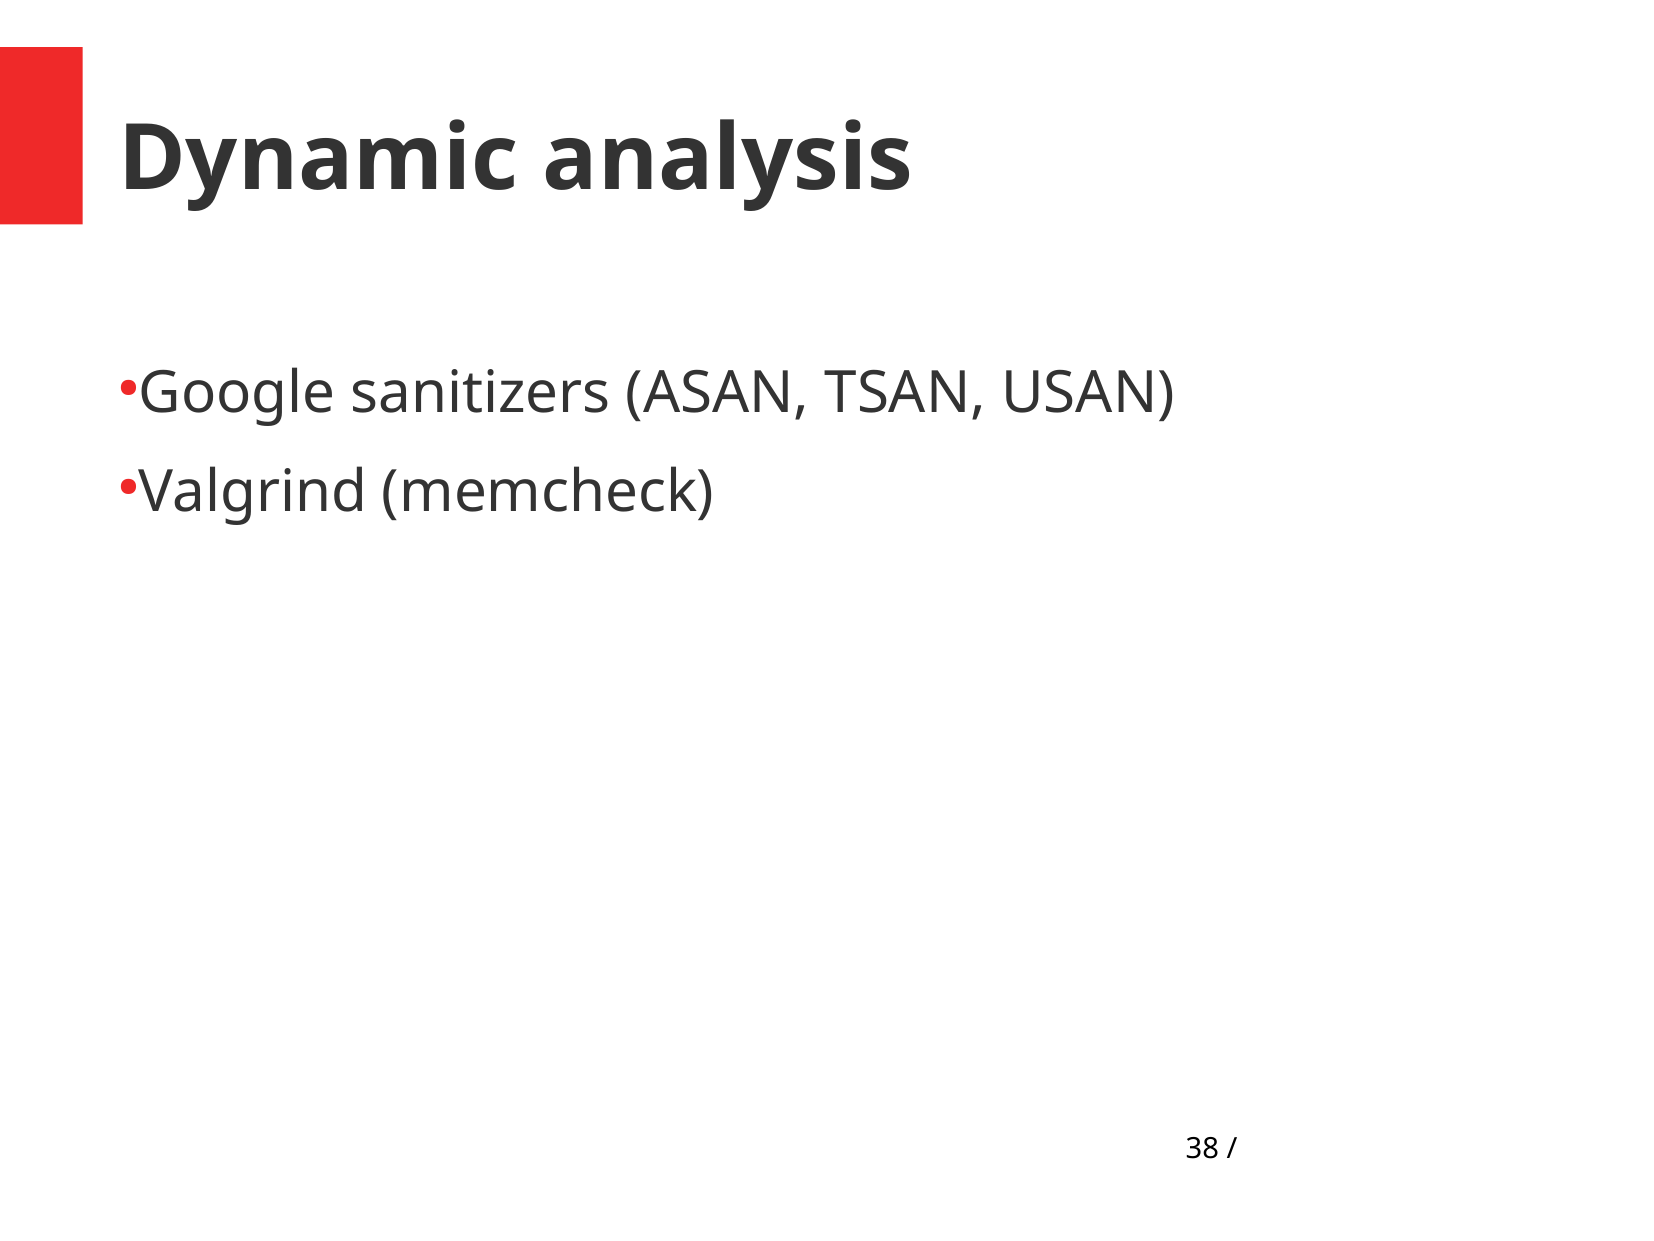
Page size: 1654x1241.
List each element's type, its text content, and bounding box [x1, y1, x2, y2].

list Google sanitizers (ASAN, TSAN, USAN) Valgrind (memcheck) [118, 354, 1536, 1074]
text_box / [1185, 1129, 1571, 1216]
title Dynamic analysis [118, 49, 1571, 257]
